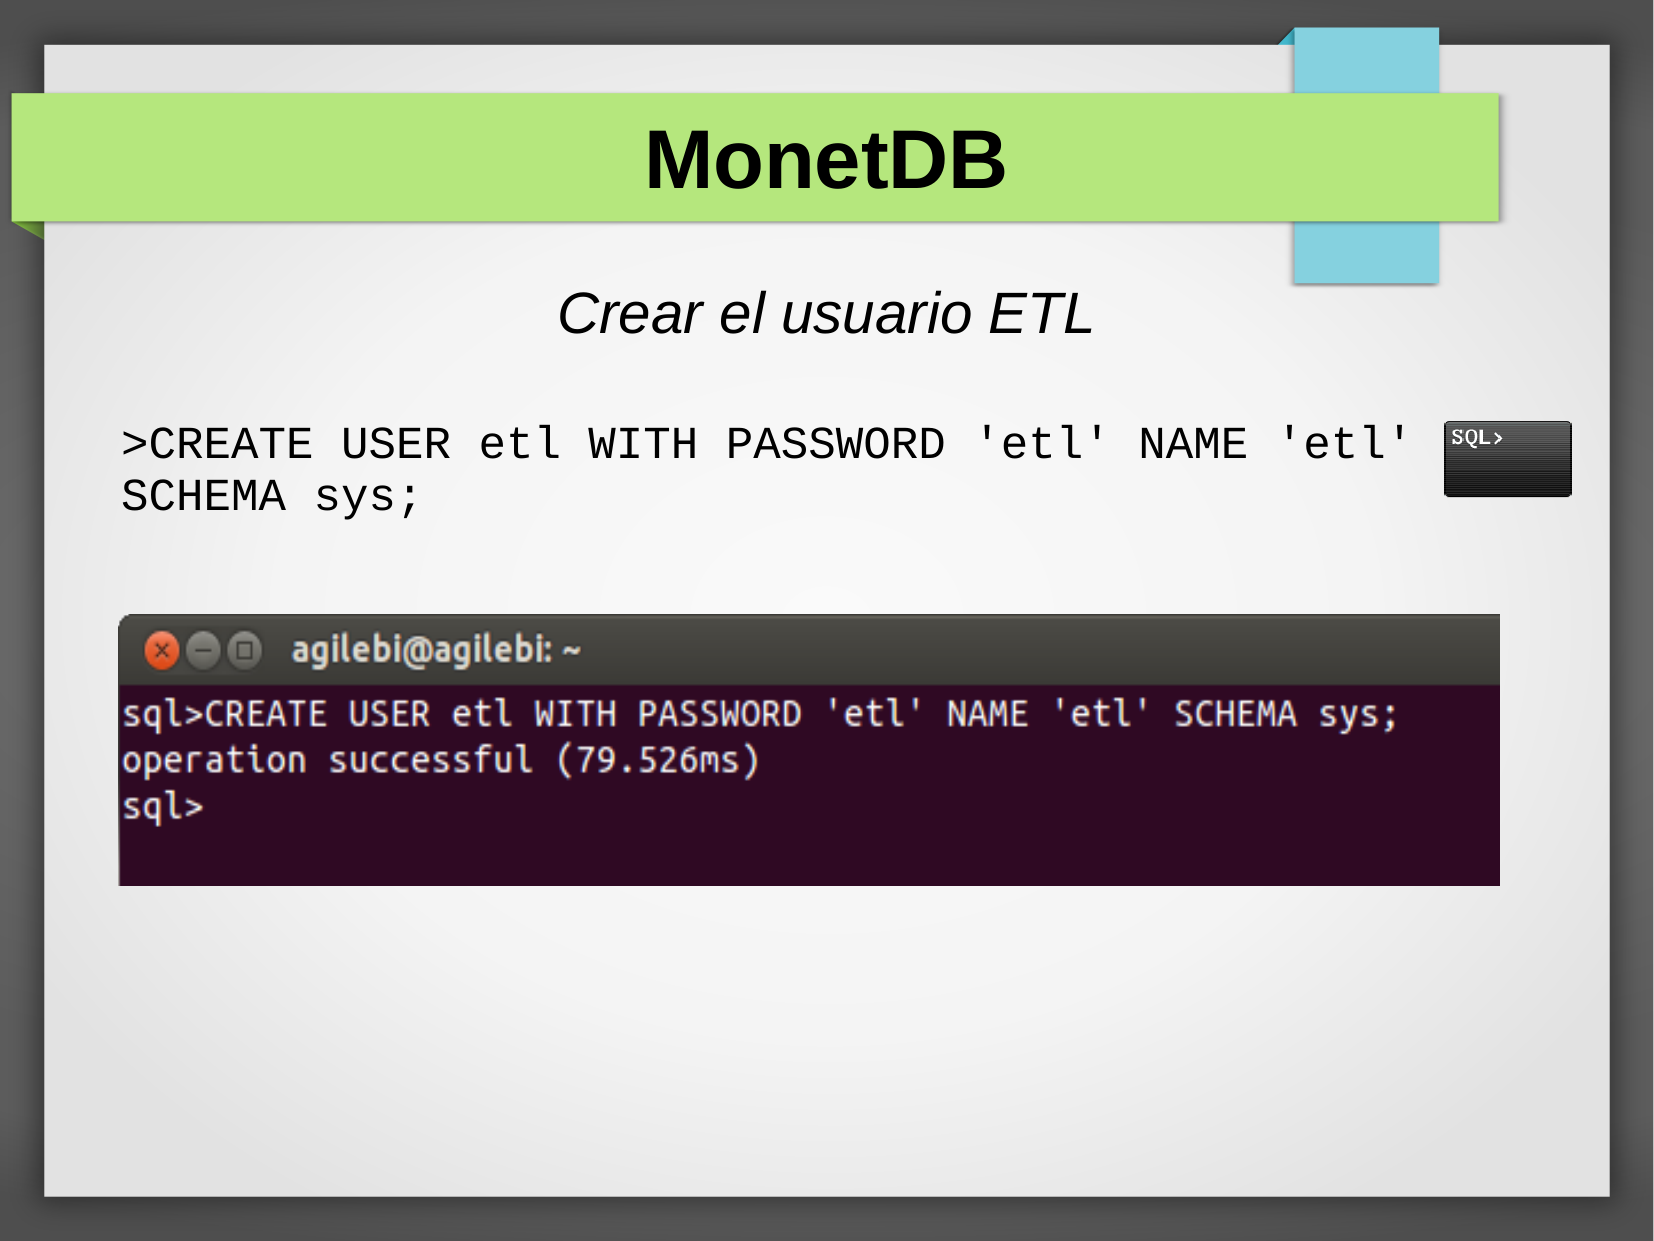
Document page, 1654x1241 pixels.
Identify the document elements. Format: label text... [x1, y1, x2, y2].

title MonetDB [70, 106, 1583, 213]
picture [0, 0, 1654, 1241]
title Crear el usuario ETL [70, 259, 1583, 367]
text_box >CREATE USER etl WITH PASSWORD 'etl' NAME 'etl' SCHEMA sys; [106, 413, 1443, 533]
